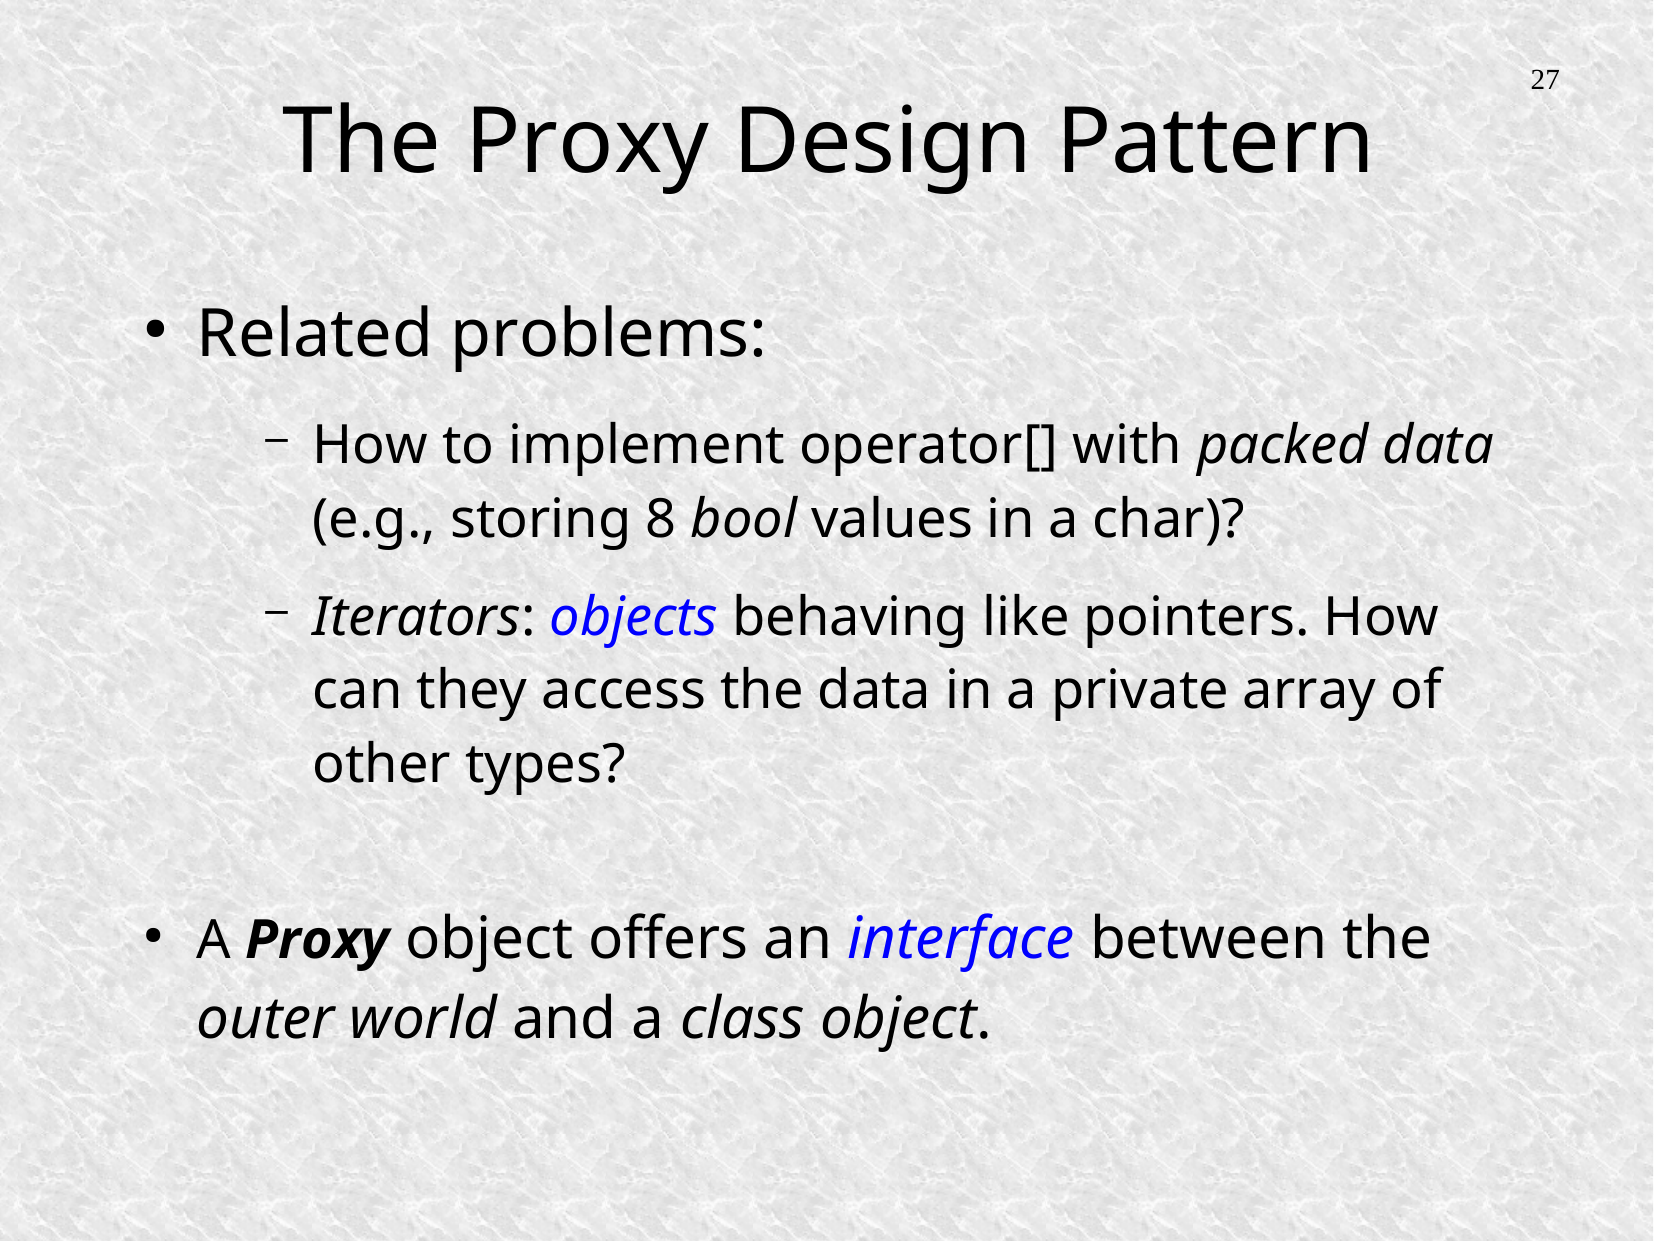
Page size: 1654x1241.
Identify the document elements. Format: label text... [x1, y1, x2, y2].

list Related problems: How to implement operator[] with packed data (e.g., storing 8 bool values in a char)? Iterators: objects behaving like pointers. How can they access the data in a private array of other types? A Proxy object offers an interface between the outer world and a class object. [126, 285, 1538, 1133]
title The Proxy Design Pattern [123, 33, 1536, 241]
picture [0, 0, 1654, 1241]
